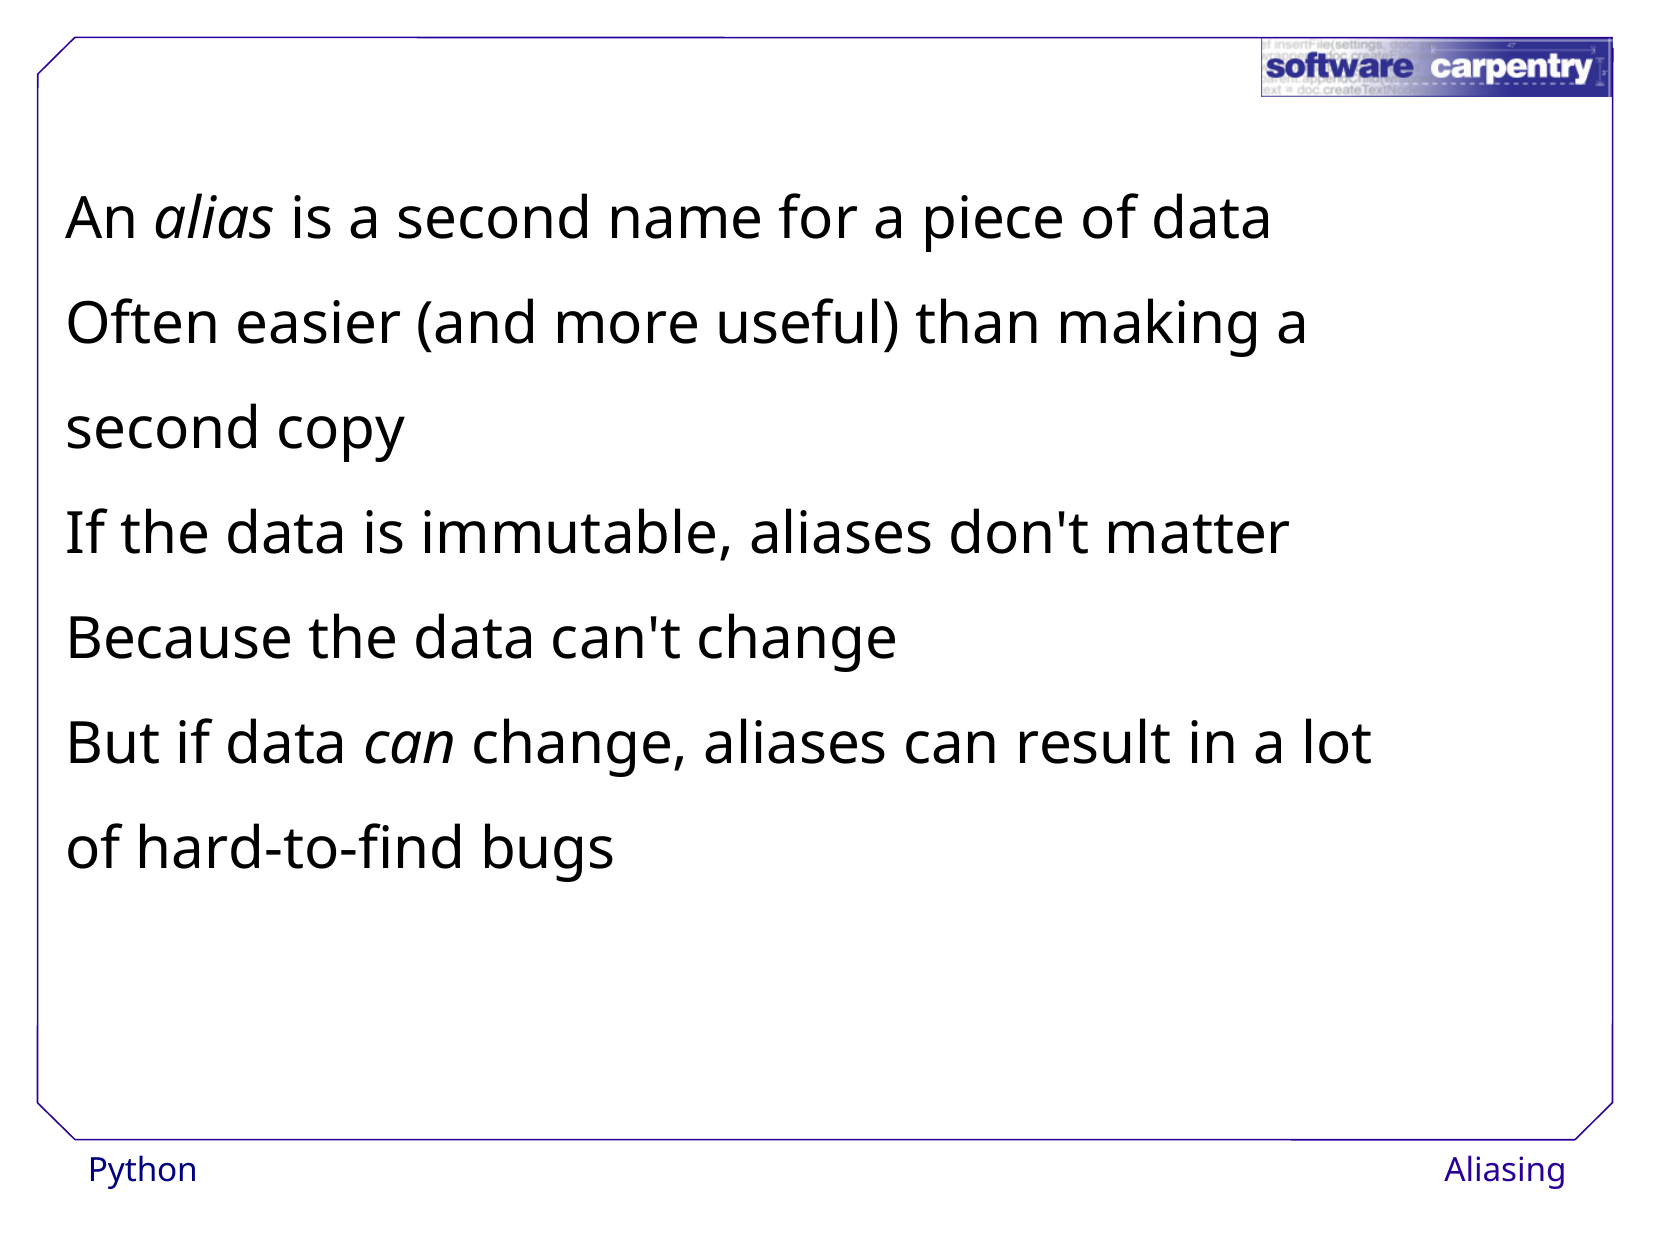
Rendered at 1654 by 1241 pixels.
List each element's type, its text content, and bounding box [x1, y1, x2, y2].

picture [1261, 39, 1613, 97]
text_box An alias is a second name for a piece of data Often easier (and more useful) than making a second copy If the data is immutable, aliases don't matter Because the data can't change But if data can change, aliases can result in a lot of hard-to-find bugs [50, 138, 1538, 889]
